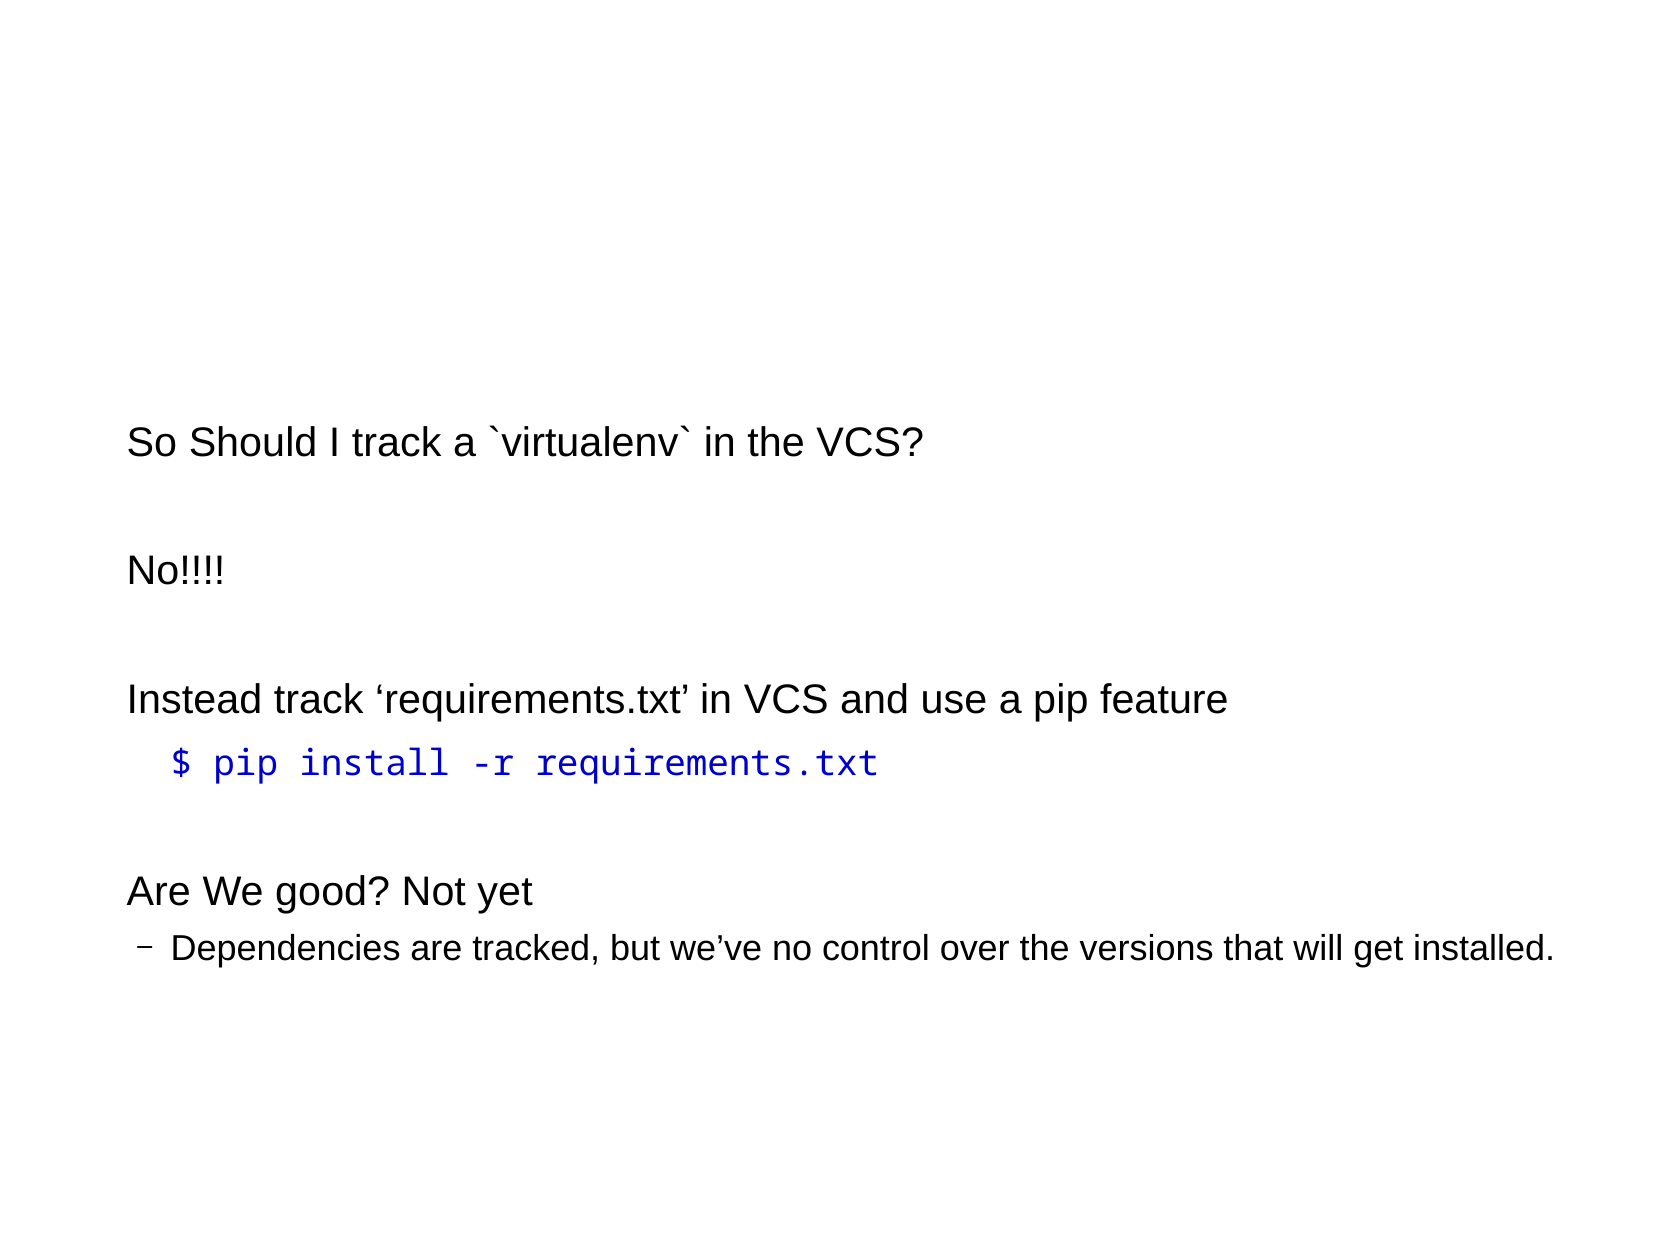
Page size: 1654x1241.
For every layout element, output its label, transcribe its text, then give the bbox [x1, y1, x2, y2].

list So Should I track a `virtualenv` in the VCS? No!!!! Instead track ‘requirements.txt’ in VCS and use a pip feature $ pip install -r requirements.txt Are We good? Not yet Dependencies are tracked, but we’ve no control over the versions that will get installed. [82, 290, 1571, 1010]
